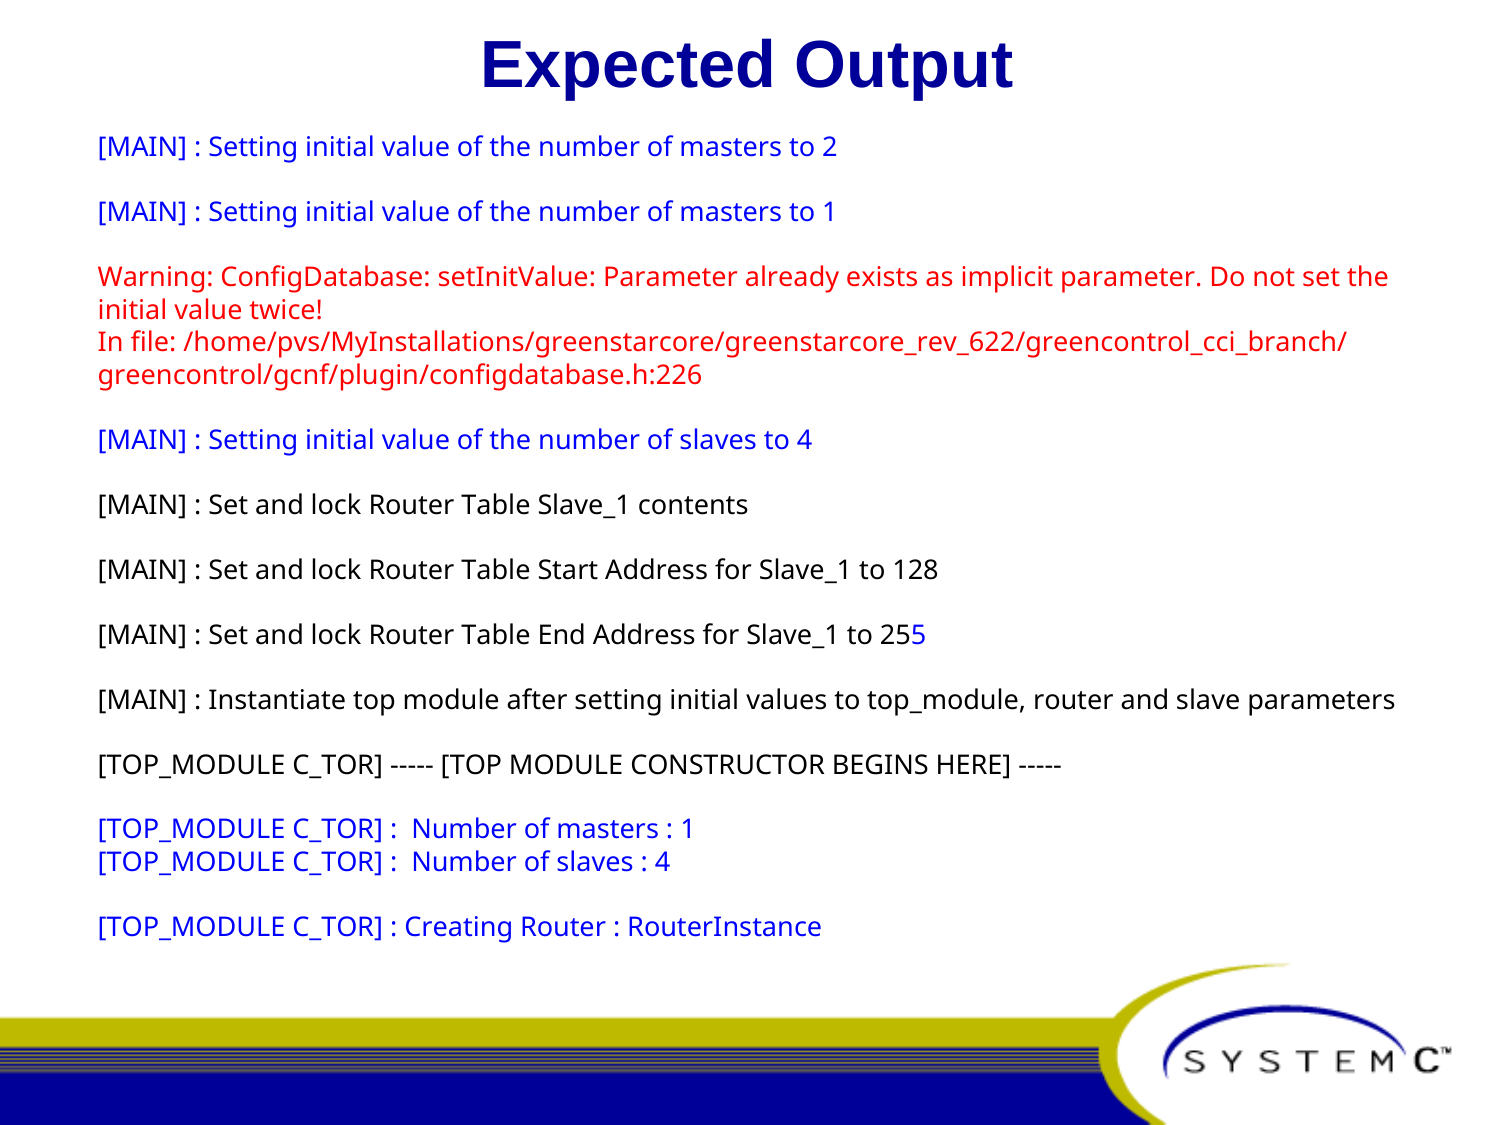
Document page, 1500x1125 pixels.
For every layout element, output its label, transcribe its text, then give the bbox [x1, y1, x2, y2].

text_box Expected Output [215, 25, 1279, 109]
text_box [MAIN] : Setting initial value of the number of masters to 2 [MAIN] : Setting initial value of the number of masters to 1 Warning: ConfigDatabase: setInitValue: Parameter already exists as implicit parameter. Do not set the initial value twice! In file: /home/pvs/MyInstallations/greenstarcore/greenstarcore_rev_622/greencontrol_cci_branch/greencontrol/gcnf/plugin/configdatabase.h:226 [MAIN] : Setting initial value of the number of slaves to 4 [MAIN] : Set and lock Router Table Slave_1 contents [MAIN] : Set and lock Router Table Start Address for Slave_1 to 128 [MAIN] : Set and lock Router Table End Address for Slave_1 to 255 [MAIN] : Instantiate top module after setting initial values to top_module, router and slave parameters [TOP_MODULE C_TOR] ----- [TOP MODULE CONSTRUCTOR BEGINS HERE] ----- [TOP_MODULE C_TOR] : Number of masters : 1 [TOP_MODULE C_TOR] : Number of slaves : 4 [TOP_MODULE C_TOR] : Creating Router : RouterInstance [82, 122, 1434, 993]
picture [0, 0, 1500, 1125]
